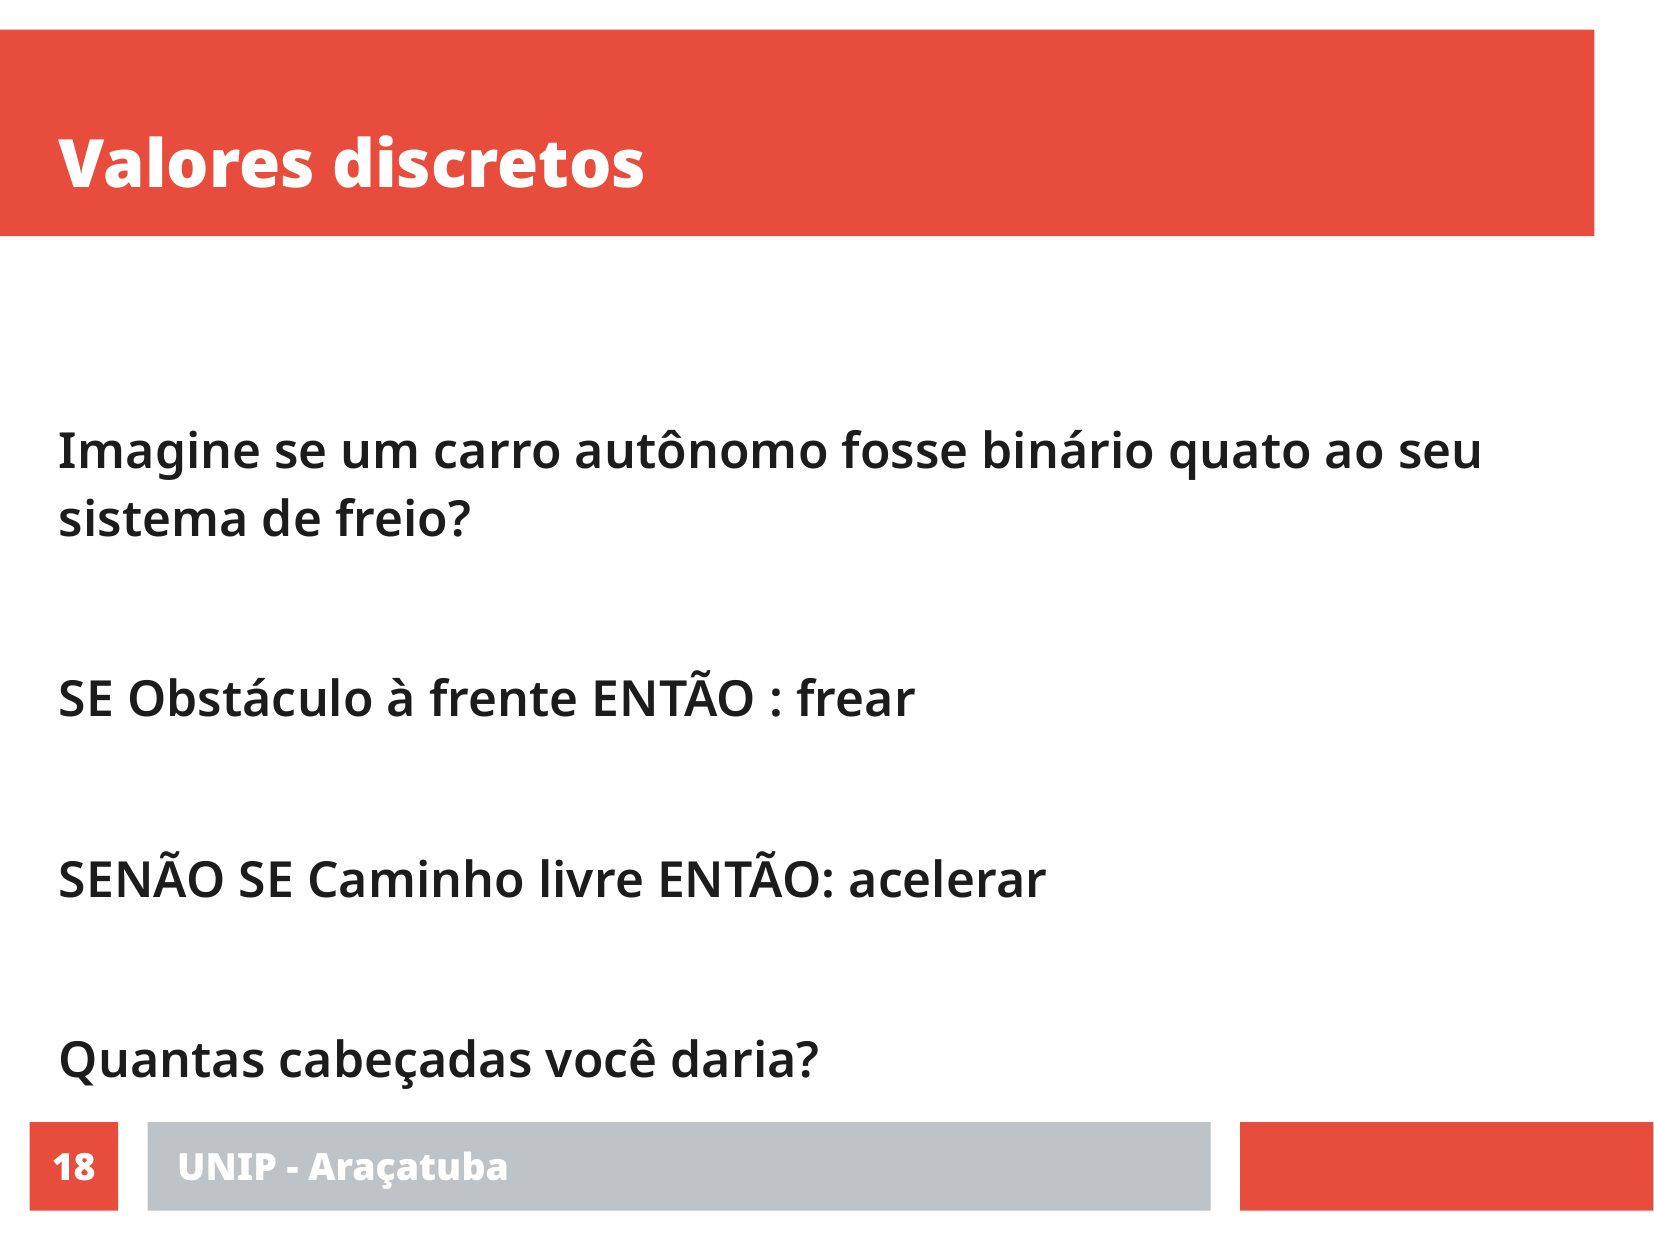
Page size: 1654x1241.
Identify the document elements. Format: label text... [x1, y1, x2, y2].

title Valores discretos [59, 59, 1595, 207]
list Imagine se um carro autônomo fosse binário quato ao seu sistema de freio? SE Obstáculo à frente ENTÃO : frear SENÃO SE Caminho livre ENTÃO: acelerar Quantas cabeçadas você daria? [59, 324, 1565, 1093]
